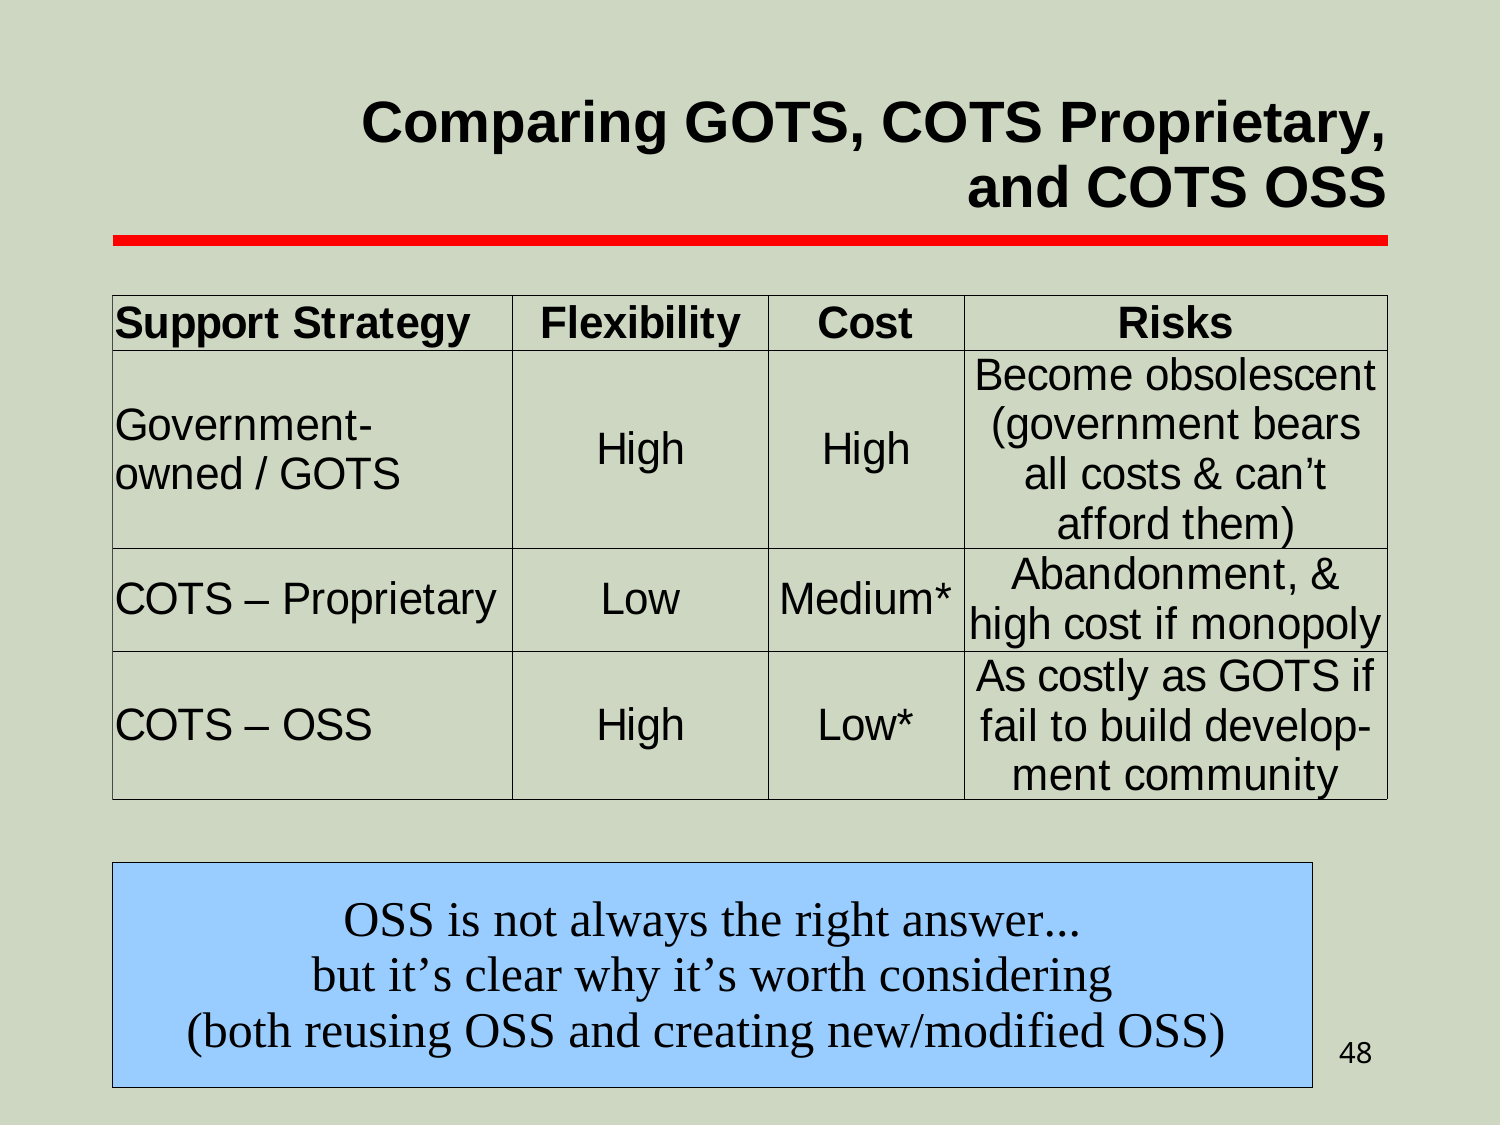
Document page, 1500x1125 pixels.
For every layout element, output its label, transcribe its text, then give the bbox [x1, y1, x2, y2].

chart [112, 295, 1500, 852]
text_box OSS is not always the right answer... but it’s clear why it’s worth considering (both reusing OSS and creating new/modified OSS) [112, 862, 1313, 1088]
title Comparing GOTS, COTS Proprietary, and COTS OSS [337, 85, 1388, 224]
